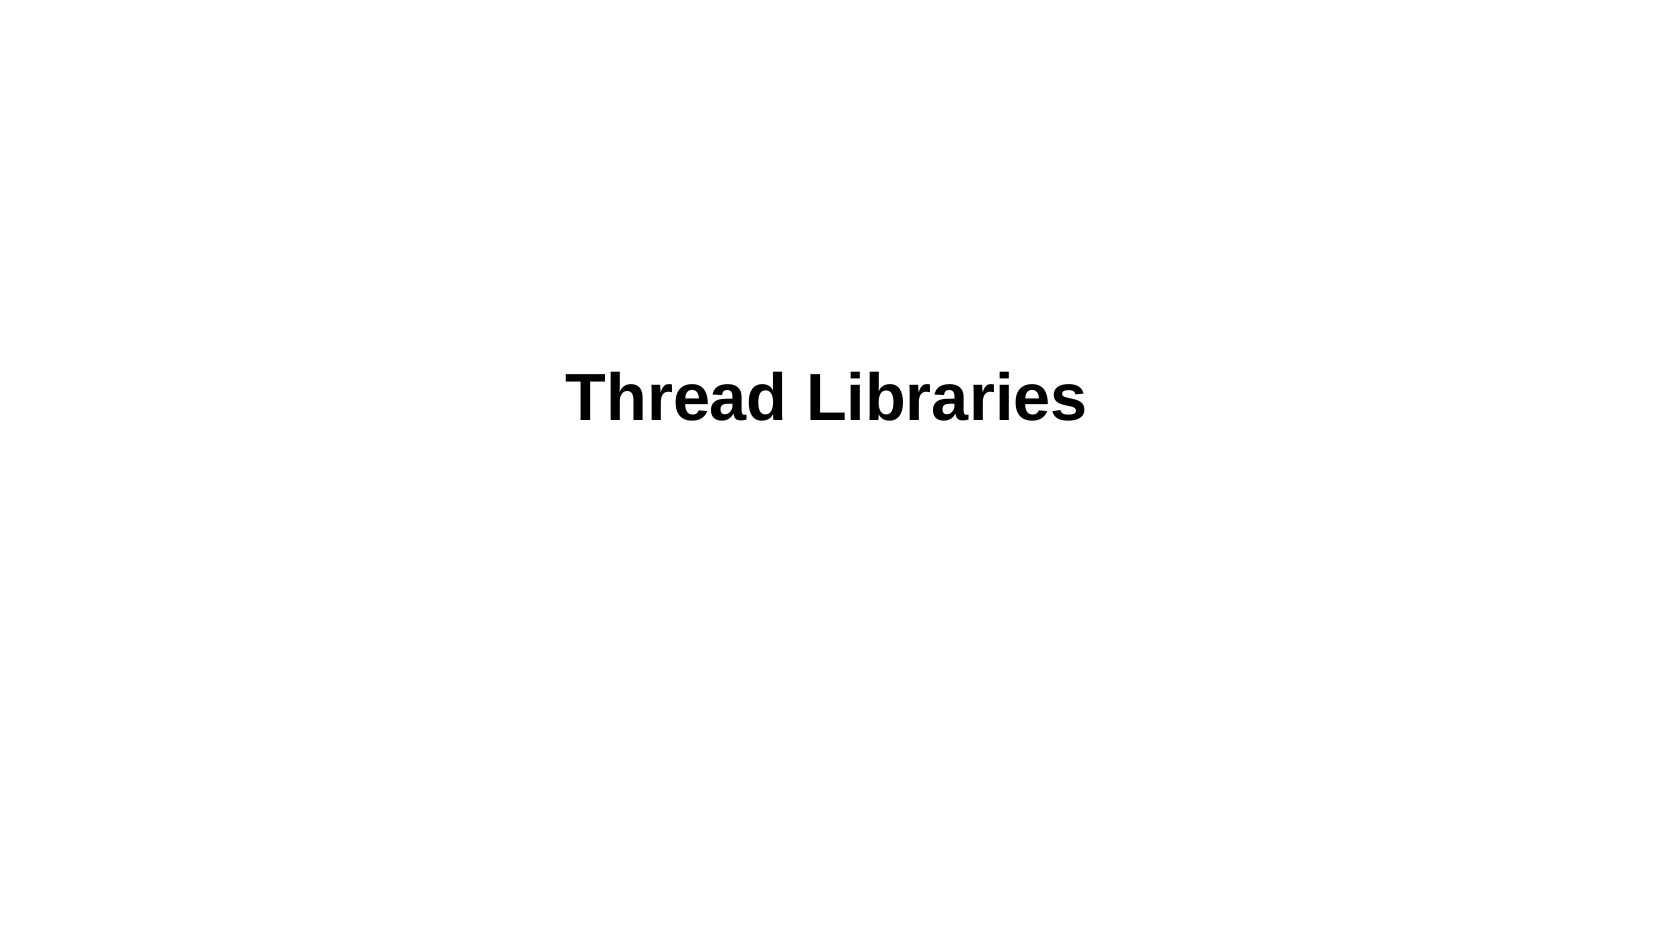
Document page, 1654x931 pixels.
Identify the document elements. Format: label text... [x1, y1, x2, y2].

subtitle Thread Libraries [82, 37, 1571, 758]
